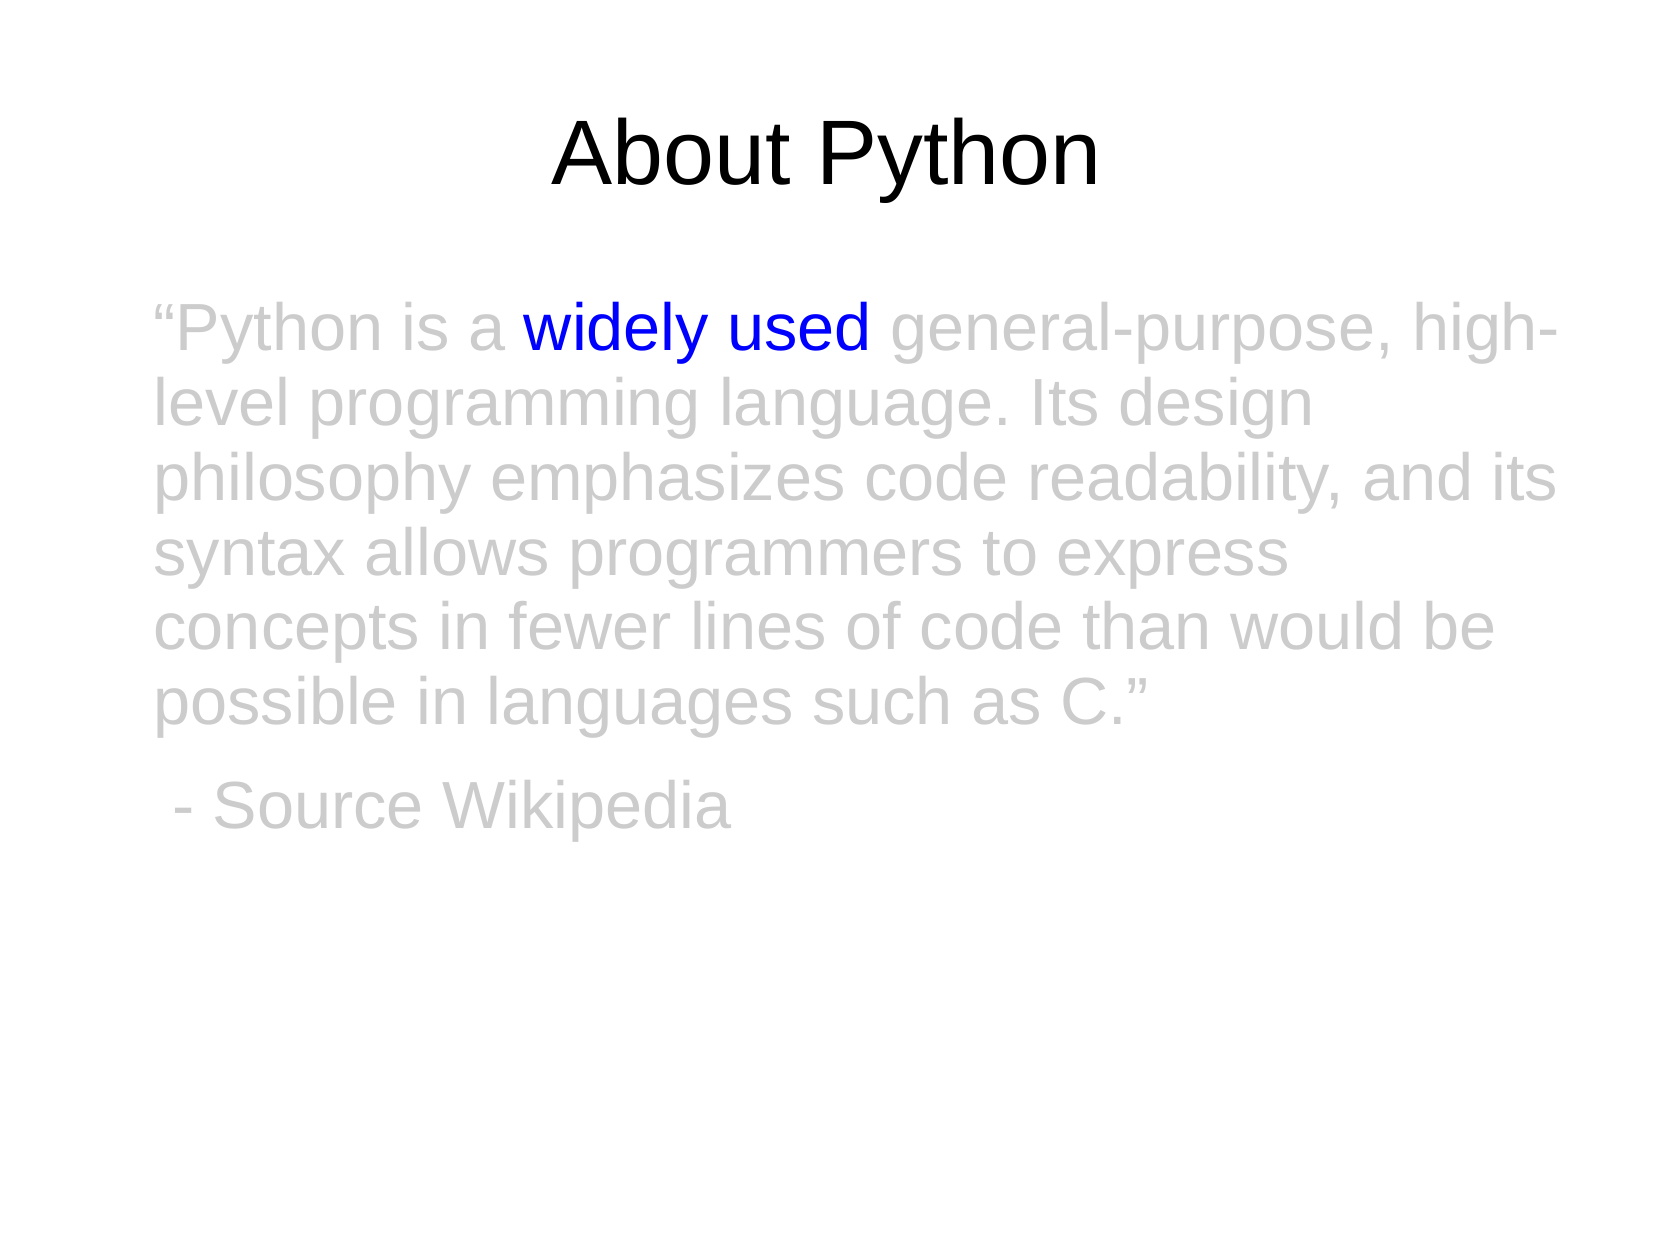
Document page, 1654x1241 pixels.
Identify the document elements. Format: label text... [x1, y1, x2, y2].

list “Python is a widely used general-purpose, high-level programming language. Its design philosophy emphasizes code readability, and its syntax allows programmers to express concepts in fewer lines of code than would be possible in languages such as C.” - Source Wikipedia [82, 290, 1571, 1010]
title About Python [82, 49, 1571, 257]
